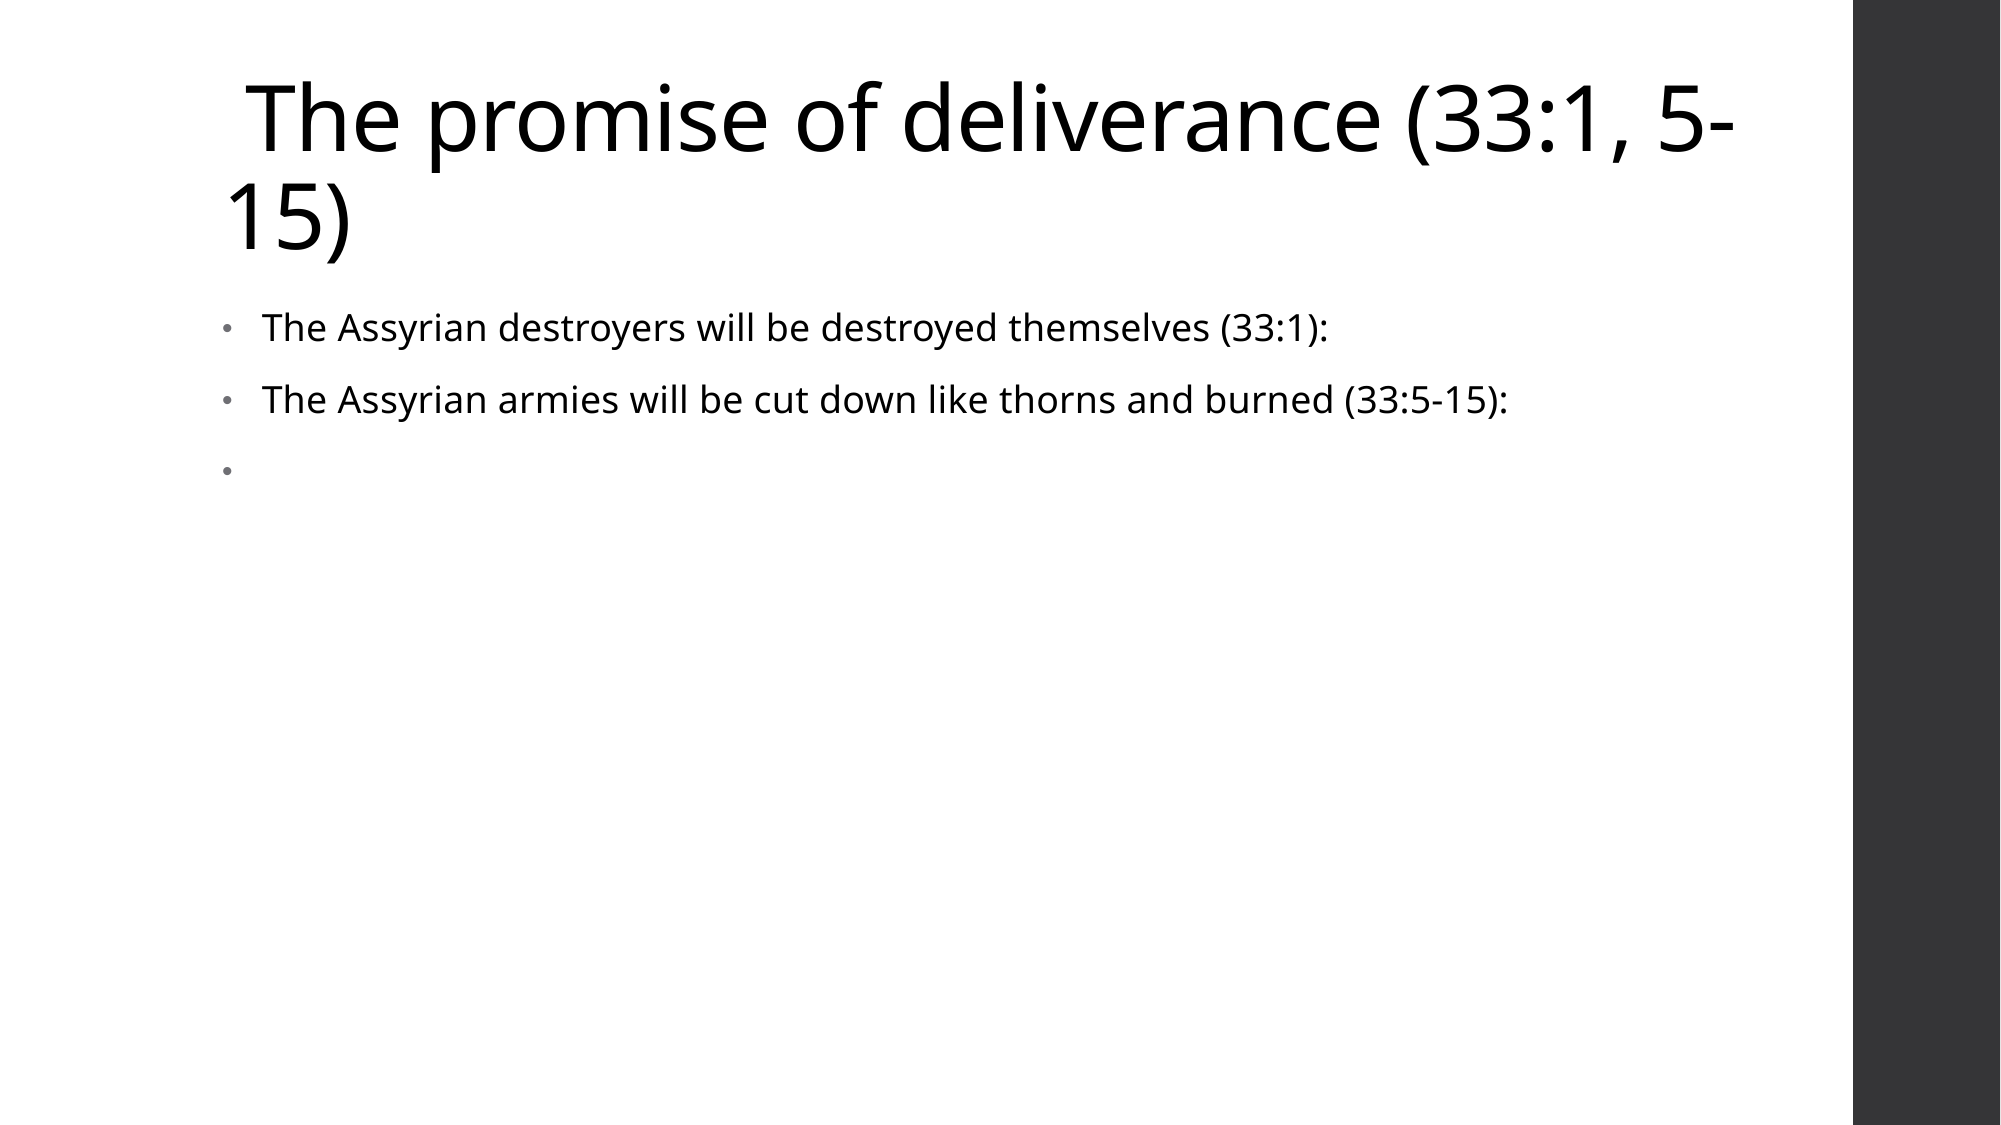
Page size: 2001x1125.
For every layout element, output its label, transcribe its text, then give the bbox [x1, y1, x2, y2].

list The Assyrian destroyers will be destroyed themselves (33:1): The Assyrian armies will be cut down like thorns and burned (33:5-15): [206, 299, 1617, 1014]
title The promise of deliverance (33:1, 5-15) [206, 60, 1797, 278]
